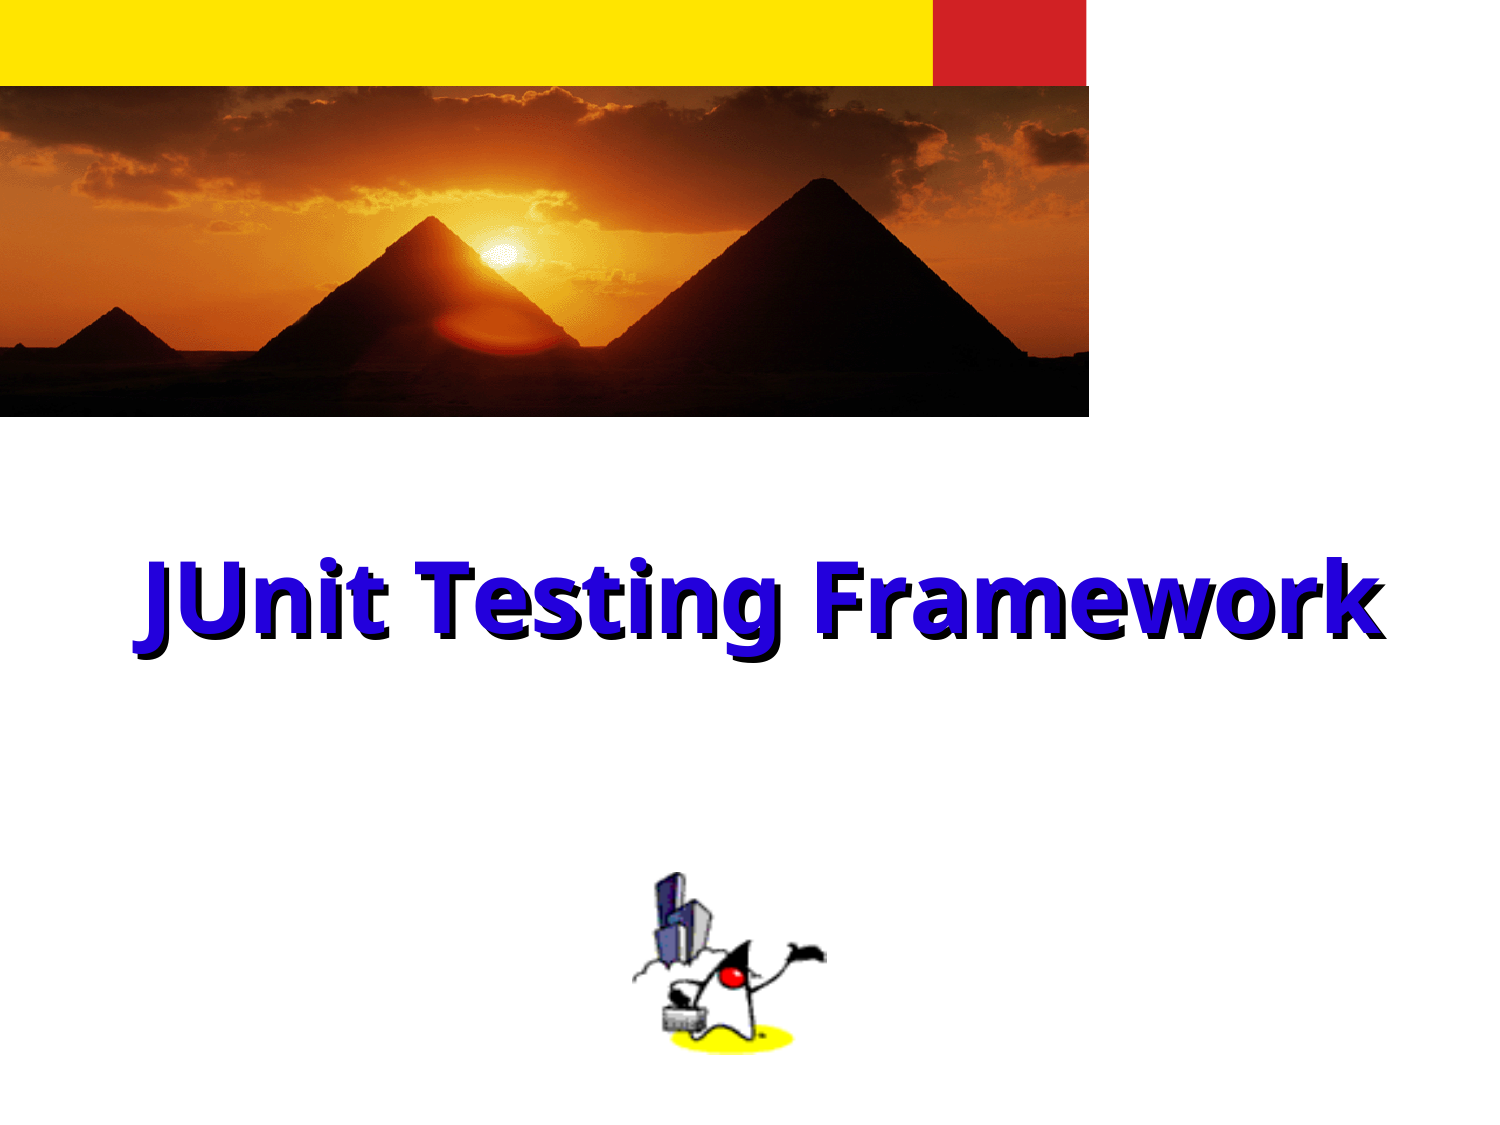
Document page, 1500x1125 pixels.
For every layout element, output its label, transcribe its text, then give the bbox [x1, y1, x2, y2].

picture [632, 872, 827, 1055]
picture [0, 86, 1089, 417]
text_box JUnit Testing Framework [125, 524, 1399, 821]
